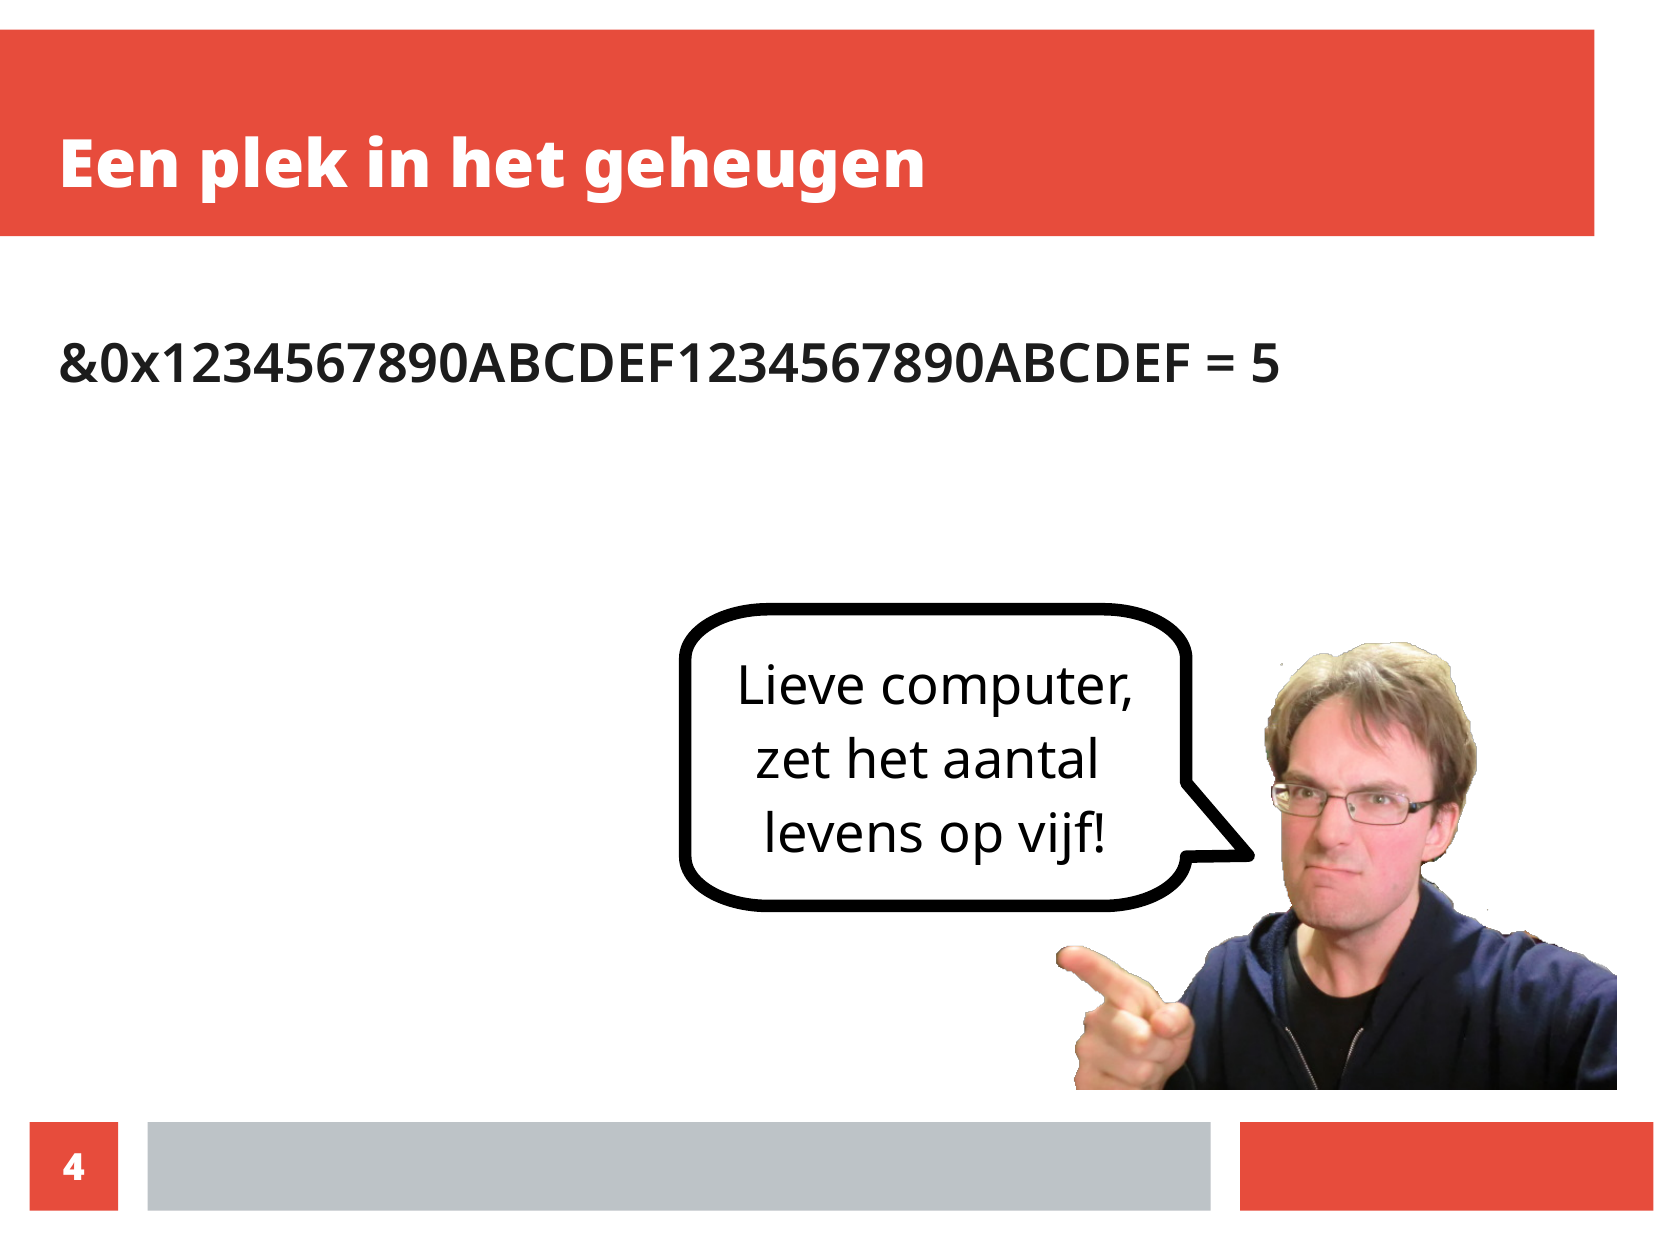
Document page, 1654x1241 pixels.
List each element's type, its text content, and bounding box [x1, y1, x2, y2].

title Een plek in het geheugen [59, 59, 1595, 207]
text_box Lieve computer, zet het aantal levens op vijf! [685, 609, 1249, 906]
picture [1052, 639, 1617, 1090]
list &0x1234567890ABCDEF1234567890ABCDEF = 5 [59, 324, 1565, 1093]
